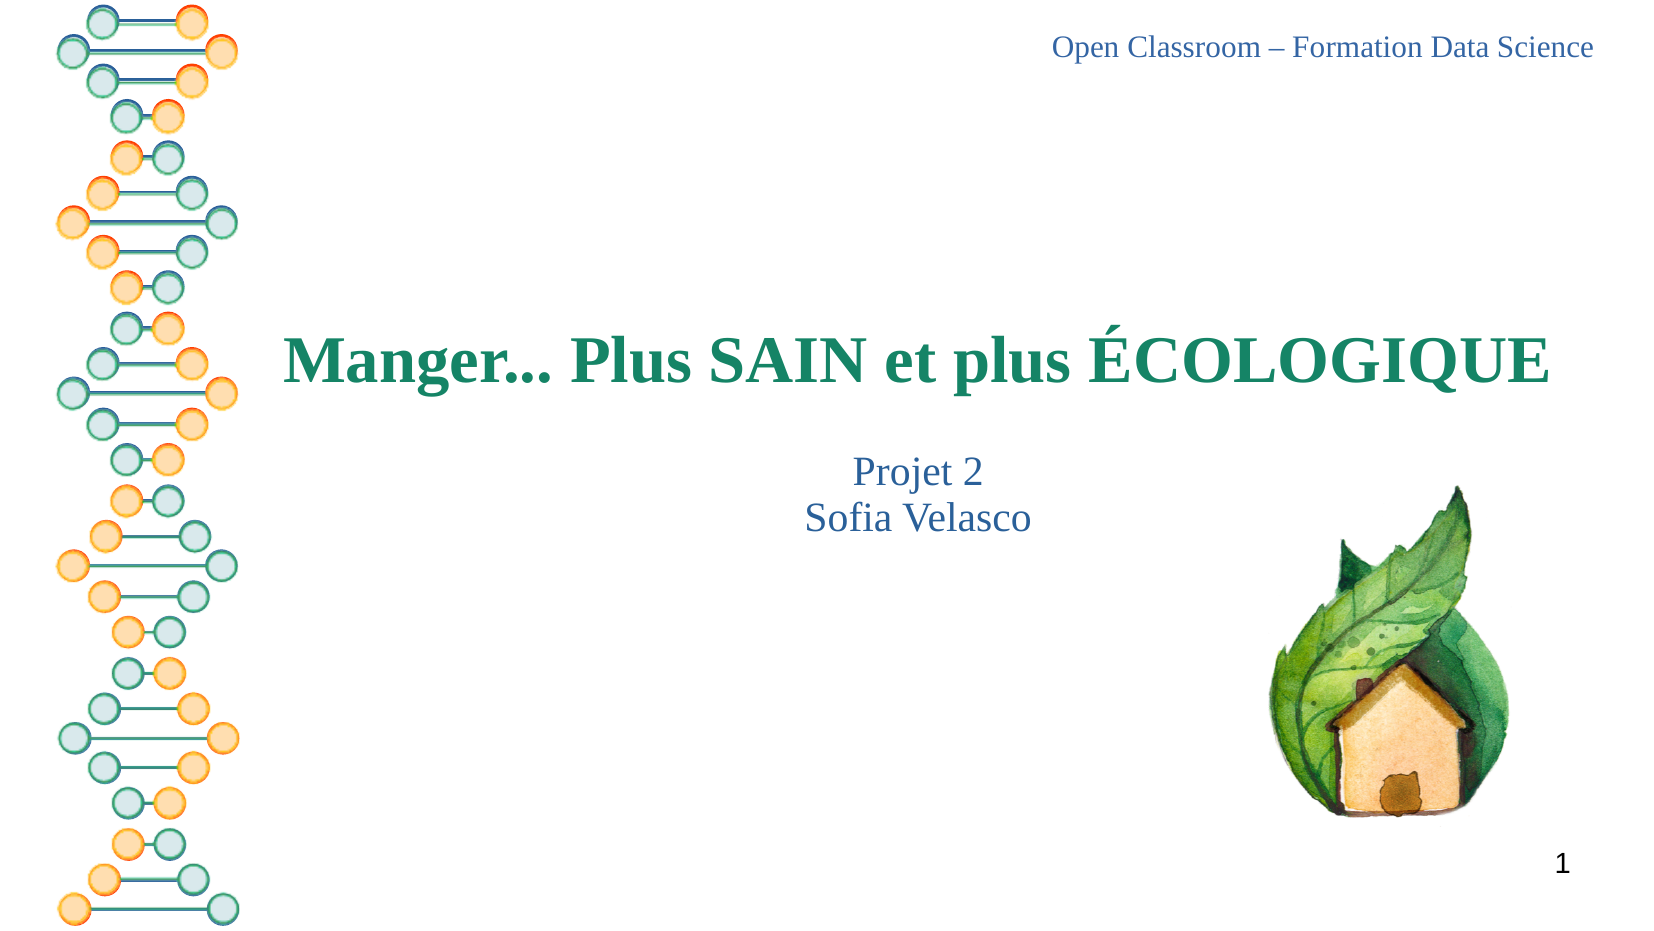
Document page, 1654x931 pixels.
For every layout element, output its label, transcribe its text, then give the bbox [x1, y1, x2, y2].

picture [0, 0, 351, 931]
title Open Classroom – Formation Data Science [351, 0, 1595, 125]
picture [1210, 472, 1565, 827]
text_box Manger... Plus SAIN et plus ÉCOLOGIQUE Projet 2 Sofia Velasco [351, 198, 1583, 739]
